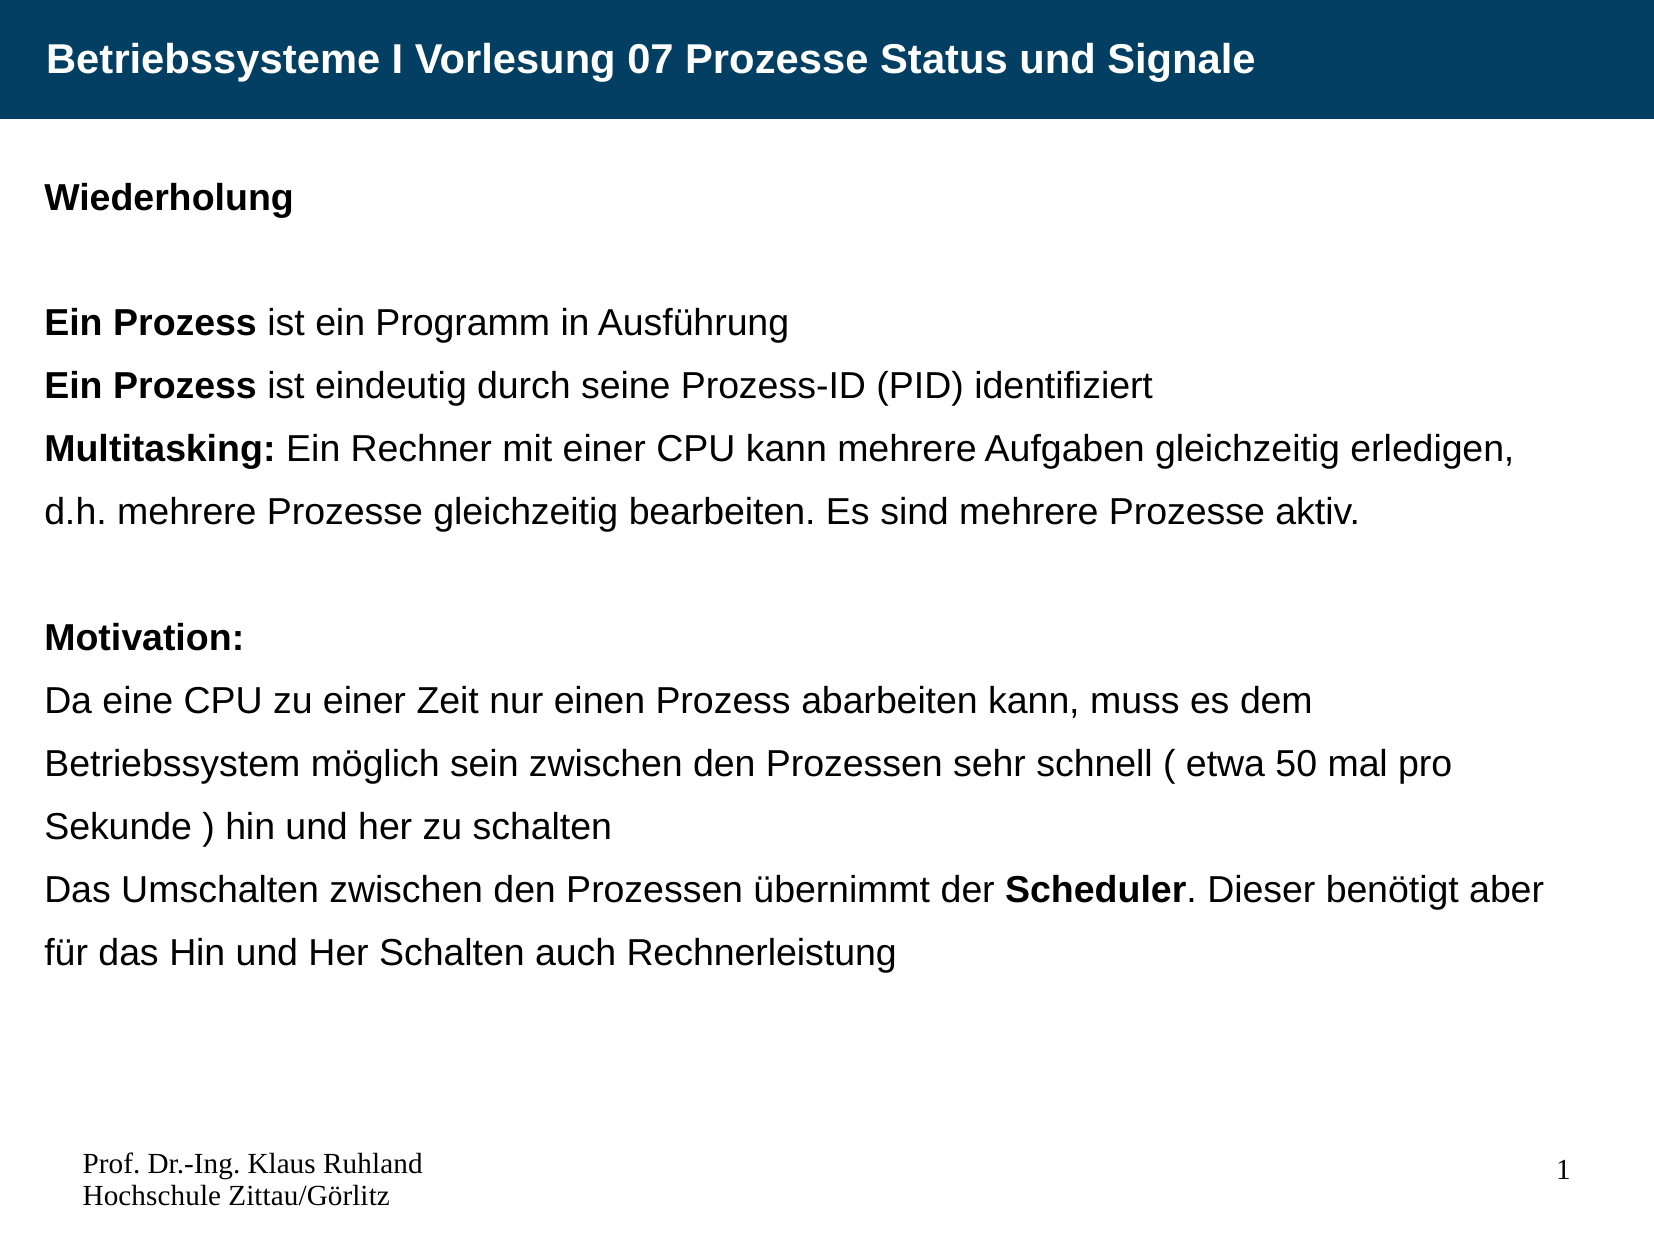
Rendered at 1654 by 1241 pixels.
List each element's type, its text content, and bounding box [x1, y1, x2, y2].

text_box Wiederholung Ein Prozess ist ein Programm in Ausführung Ein Prozess ist eindeutig durch seine Prozess-ID (PID) identifiziert Multitasking: Ein Rechner mit einer CPU kann mehrere Aufgaben gleichzeitig erledigen, d.h. mehrere Prozesse gleichzeitig bearbeiten. Es sind mehrere Prozesse aktiv. Motivation: Da eine CPU zu einer Zeit nur einen Prozess abarbeiten kann, muss es dem Betriebssystem möglich sein zwischen den Prozessen sehr schnell ( etwa 50 mal pro Sekunde ) hin und her zu schalten Das Umschalten zwischen den Prozessen übernimmt der Scheduler. Dieser benötigt aber für das Hin und Her Schalten auch Rechnerleistung [29, 147, 1565, 1121]
